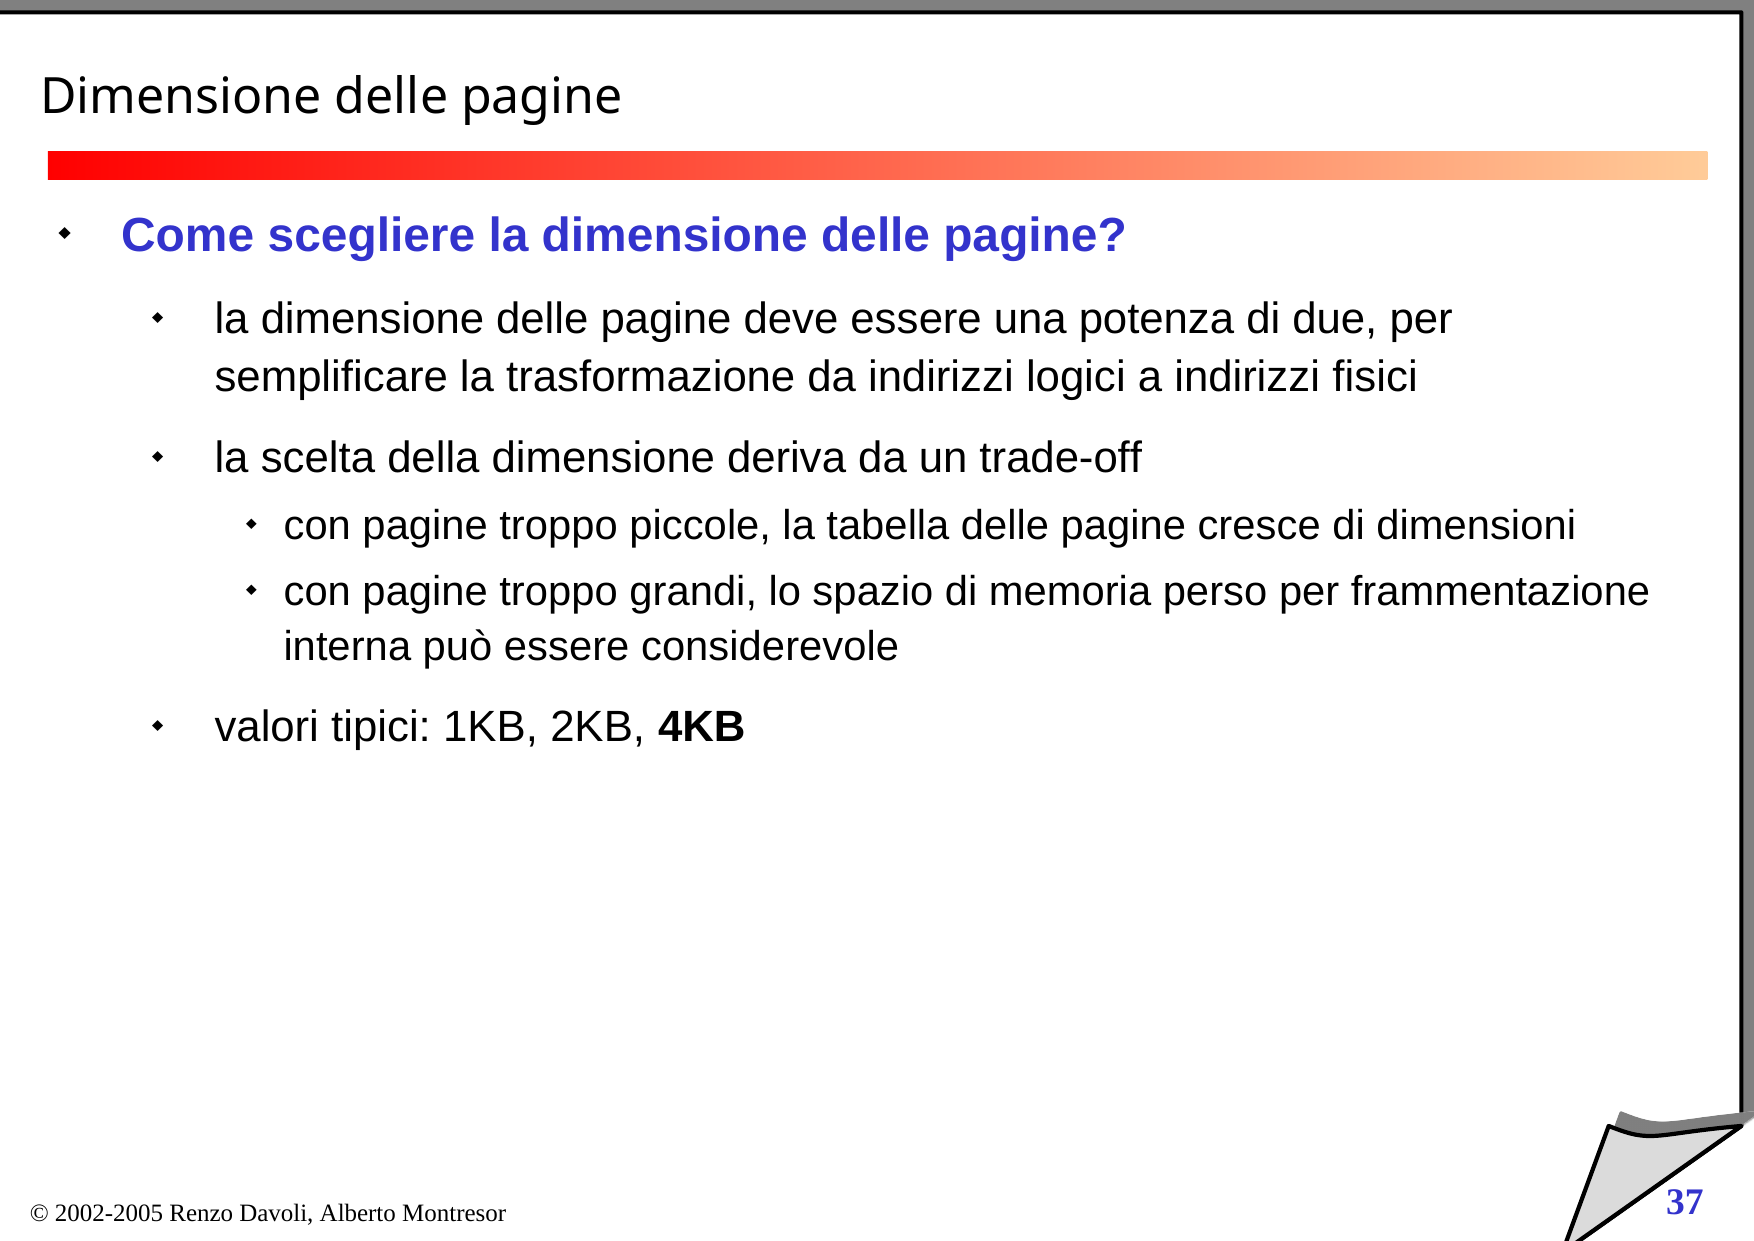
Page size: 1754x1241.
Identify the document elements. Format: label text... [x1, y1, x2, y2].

title Dimensione delle pagine [40, 49, 1714, 144]
list Come scegliere la dimensione delle pagine? la dimensione delle pagine deve essere una potenza di due, per semplificare la trasformazione da indirizzi logici a indirizzi fisici la scelta della dimensione deriva da un trade-off con pagine troppo piccole, la tabella delle pagine cresce di dimensioni con pagine troppo grandi, lo spazio di memoria perso per frammentazione interna può essere considerevole valori tipici: 1KB, 2KB, 4KB [58, 206, 1696, 868]
